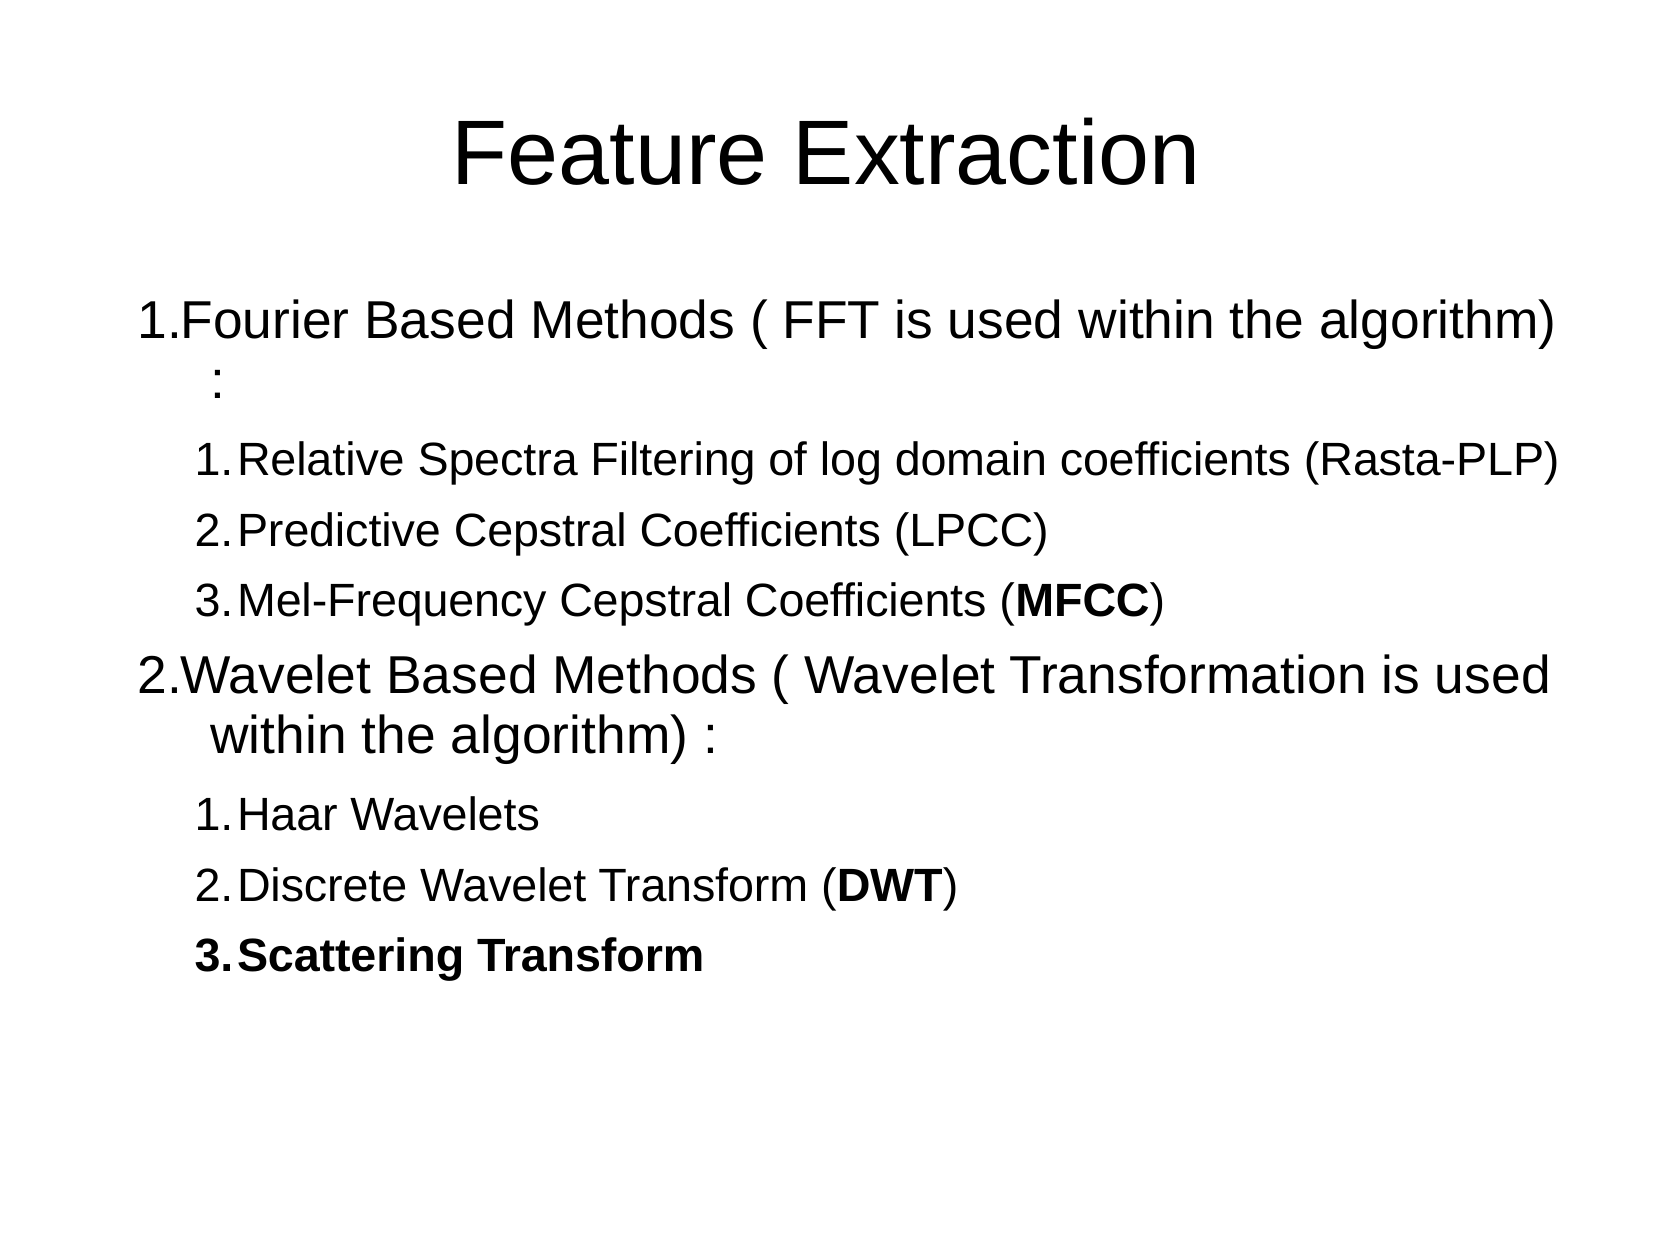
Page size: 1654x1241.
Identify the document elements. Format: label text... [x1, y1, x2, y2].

title Feature Extraction [82, 49, 1571, 257]
list Fourier Based Methods ( FFT is used within the algorithm) : Relative Spectra Filtering of log domain coefficients (Rasta-PLP) Predictive Cepstral Coefficients (LPCC) Mel-Frequency Cepstral Coefficients (MFCC) Wavelet Based Methods ( Wavelet Transformation is used within the algorithm) : Haar Wavelets Discrete Wavelet Transform (DWT) Scattering Transform [82, 290, 1571, 1010]
